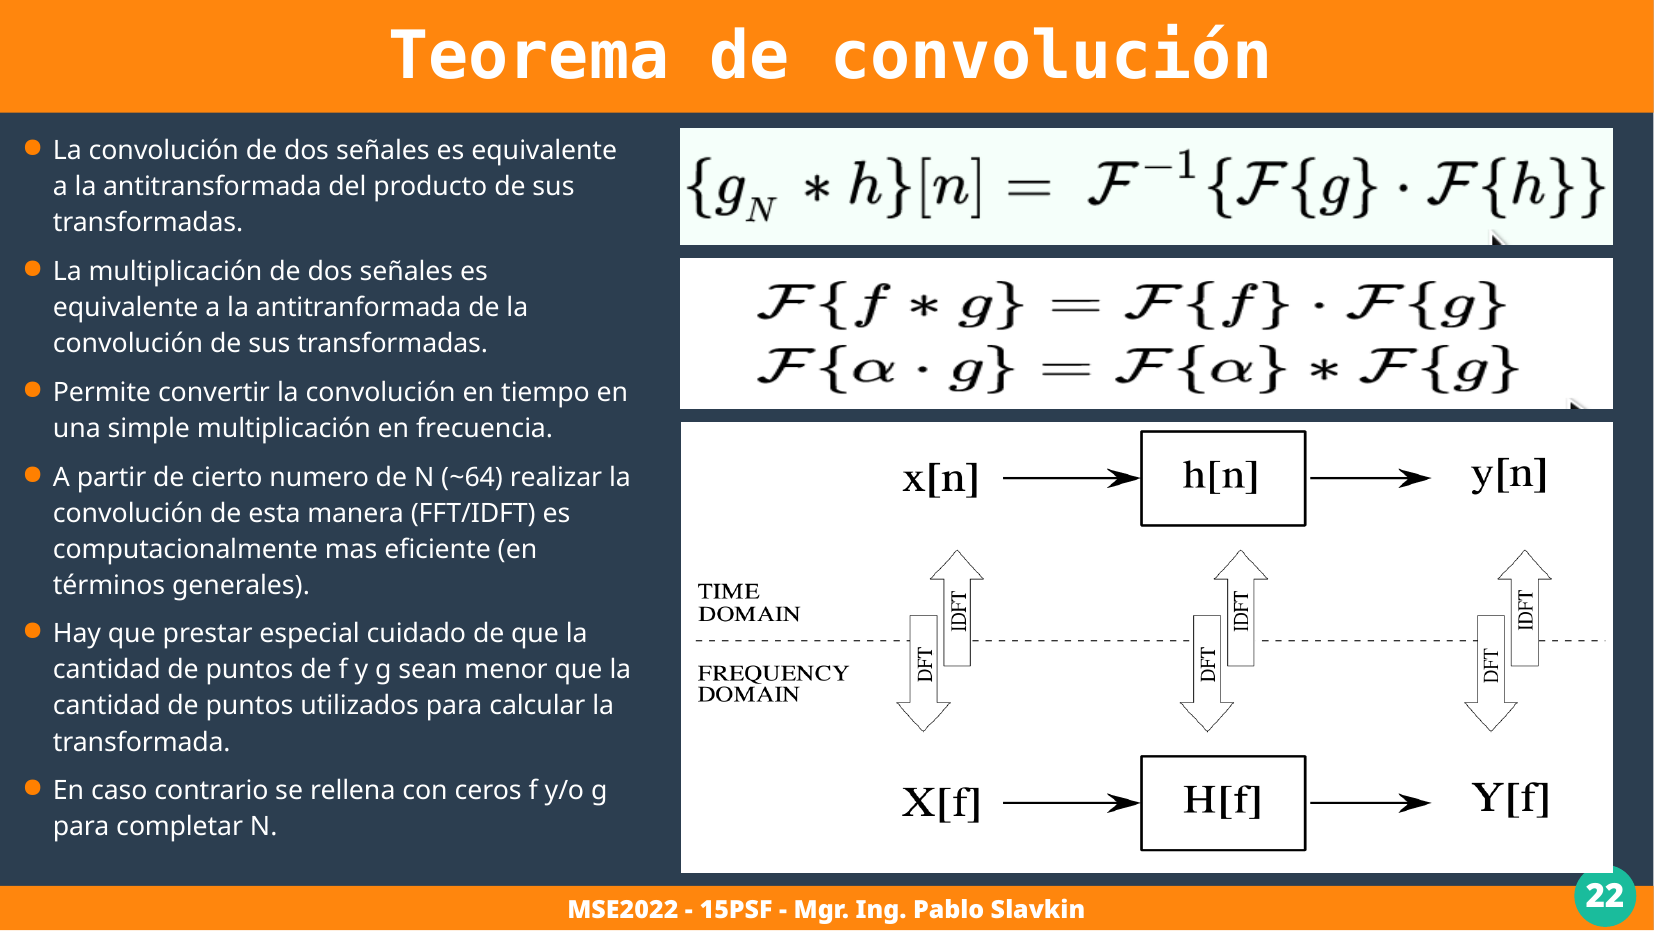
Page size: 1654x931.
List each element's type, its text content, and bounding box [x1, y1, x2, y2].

list La convolución de dos señales es equivalente a la antitransformada del producto de sus transformadas. La multiplicación de dos señales es equivalente a la antitranformada de la convolución de sus transformadas. Permite convertir la convolución en tiempo en una simple multiplicación en frecuencia. A partir de cierto numero de N (~64) realizar la convolución de esta manera (FFT/IDFT) es computacionalmente mas eficiente (en términos generales). Hay que prestar especial cuidado de que la cantidad de puntos de f y g sean menor que la cantidad de puntos utilizados para calcular la transformada. En caso contrario se rellena con ceros f y/o g para completar N. [11, 131, 638, 863]
picture [681, 422, 1613, 873]
picture [680, 128, 1613, 245]
title Teorema de convolución [388, 16, 1321, 113]
picture [680, 258, 1613, 409]
